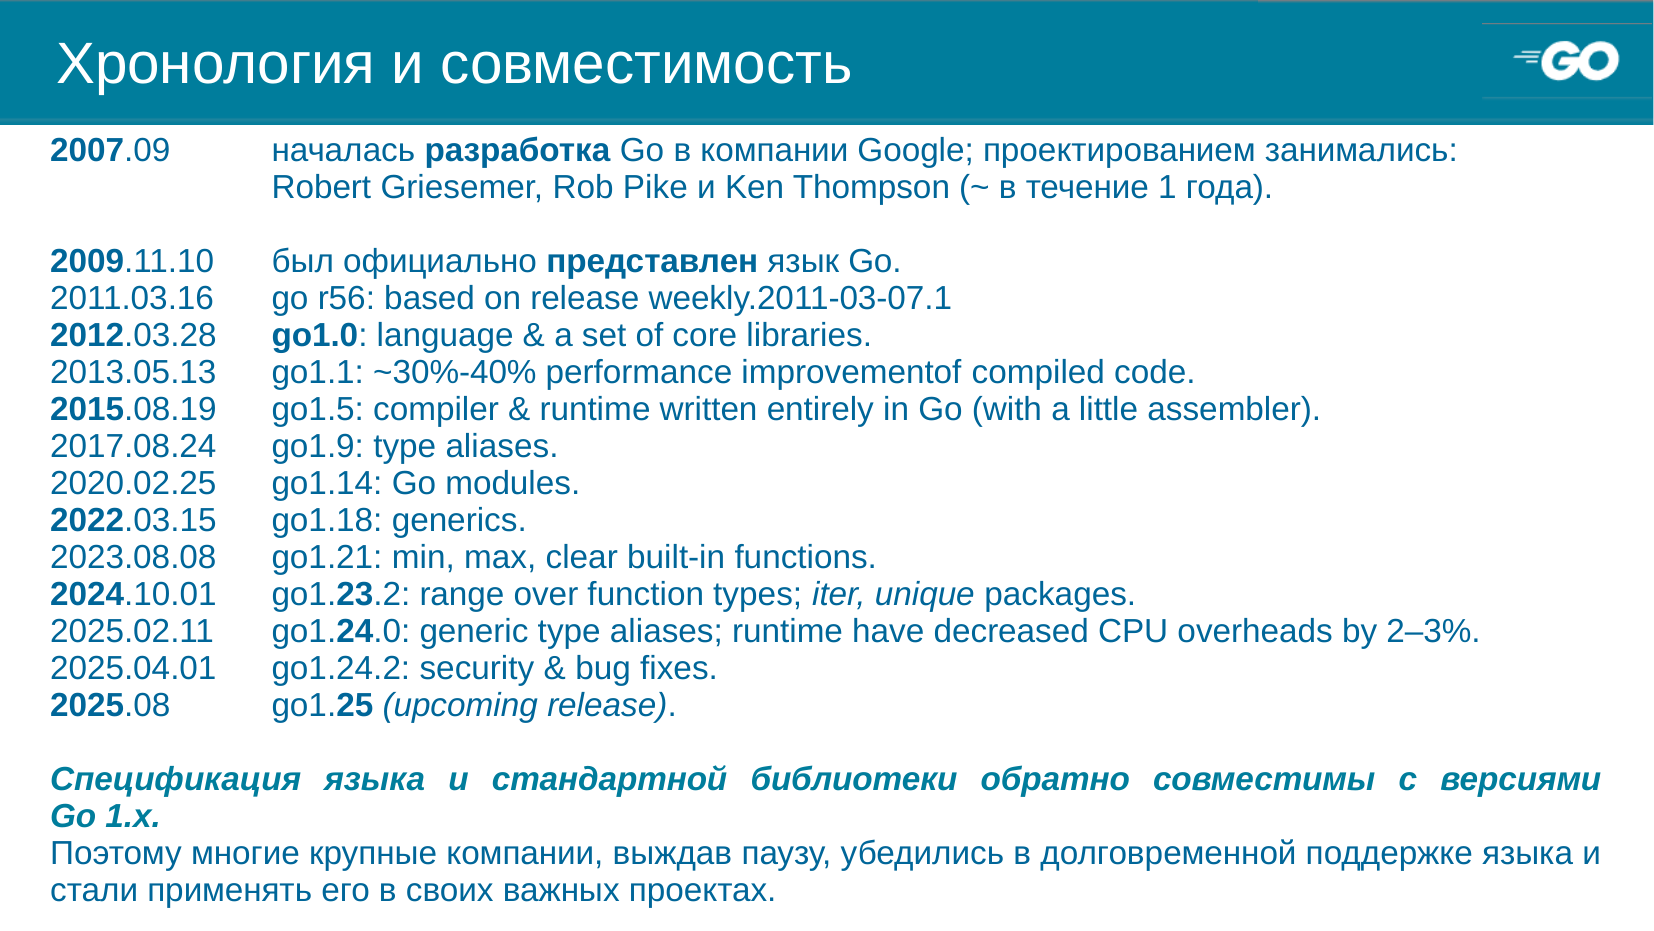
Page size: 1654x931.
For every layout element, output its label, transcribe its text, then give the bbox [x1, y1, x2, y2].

text_box Хронология и совместимость [41, 23, 1495, 104]
text_box 2007.09 началась разработка Go в компании Google; проектированием занимались: Robert Griesemer, Rob Pike и Ken Thompson (~ в течение 1 года). 2009.11.10 был официально представлен язык Go. 2011.03.16 go r56: based on release weekly.2011-03-07.1 2012.03.28 go1.0: language & a set of core libraries. 2013.05.13 go1.1: ~30%-40% performance improvementof compiled code. 2015.08.19 go1.5: compiler & runtime written entirely in Go (with a little assembler). 2017.08.24 go1.9: type aliases. 2020.02.25 go1.14: Go modules. 2022.03.15 go1.18: generics. 2023.08.08 go1.21: min, max, clear built-in functions. 2024.10.01 go1.23.2: range over function types; iter, unique packages. 2025.02.11 go1.24.0: generic type aliases; runtime have decreased CPU overheads by 2–3%. 2025.04.01 go1.24.2: security & bug fixes. 2025.08 go1.25 (upcoming release). Спецификация языка и стандартной библиотеки обратно совместимы с версиями Go 1.x. Поэтому многие крупные компании, выждав паузу, убедились в долговременной поддержке языка и стали применять его в своих важных проектах. [35, 124, 1619, 917]
picture [1542, 41, 1619, 81]
